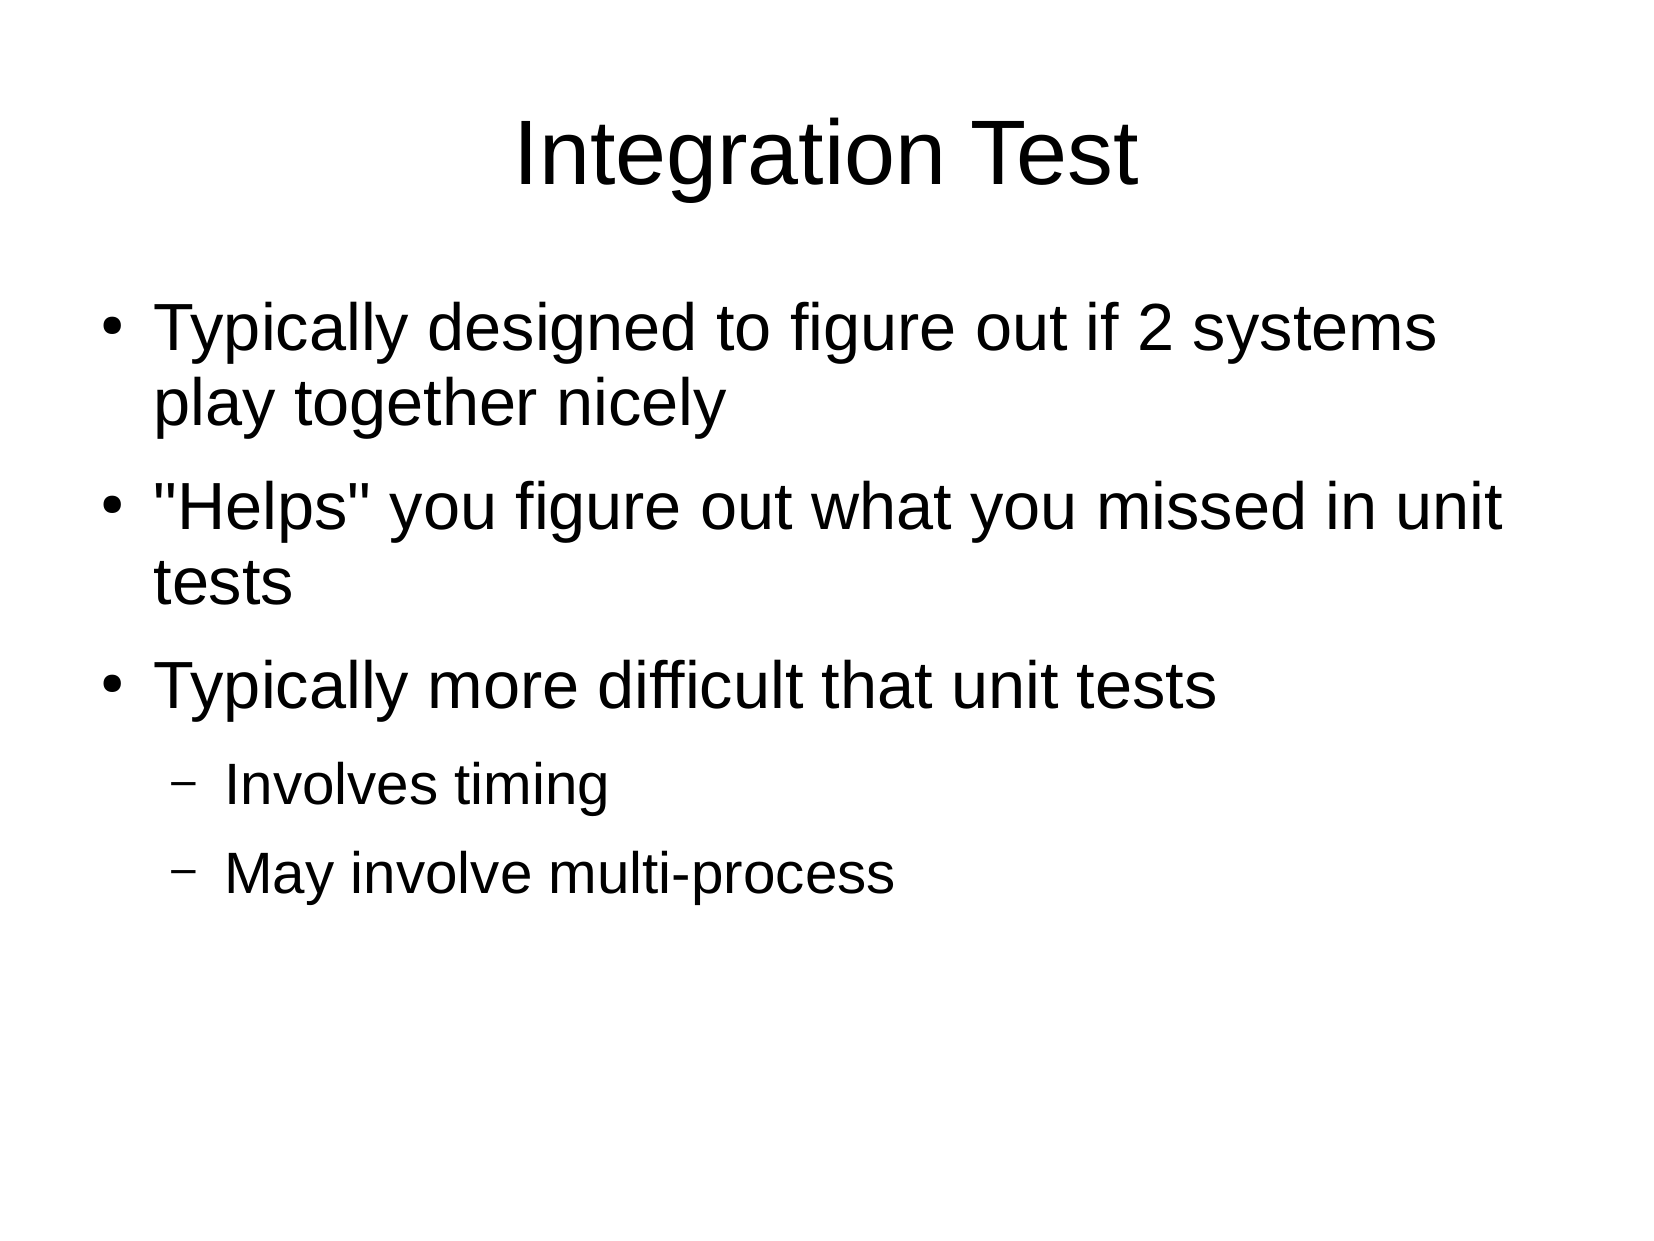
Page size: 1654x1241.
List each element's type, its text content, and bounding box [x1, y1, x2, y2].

list Typically designed to figure out if 2 systems play together nicely "Helps" you figure out what you missed in unit tests Typically more difficult that unit tests Involves timing May involve multi-process [82, 290, 1571, 1109]
title Integration Test [82, 49, 1571, 257]
